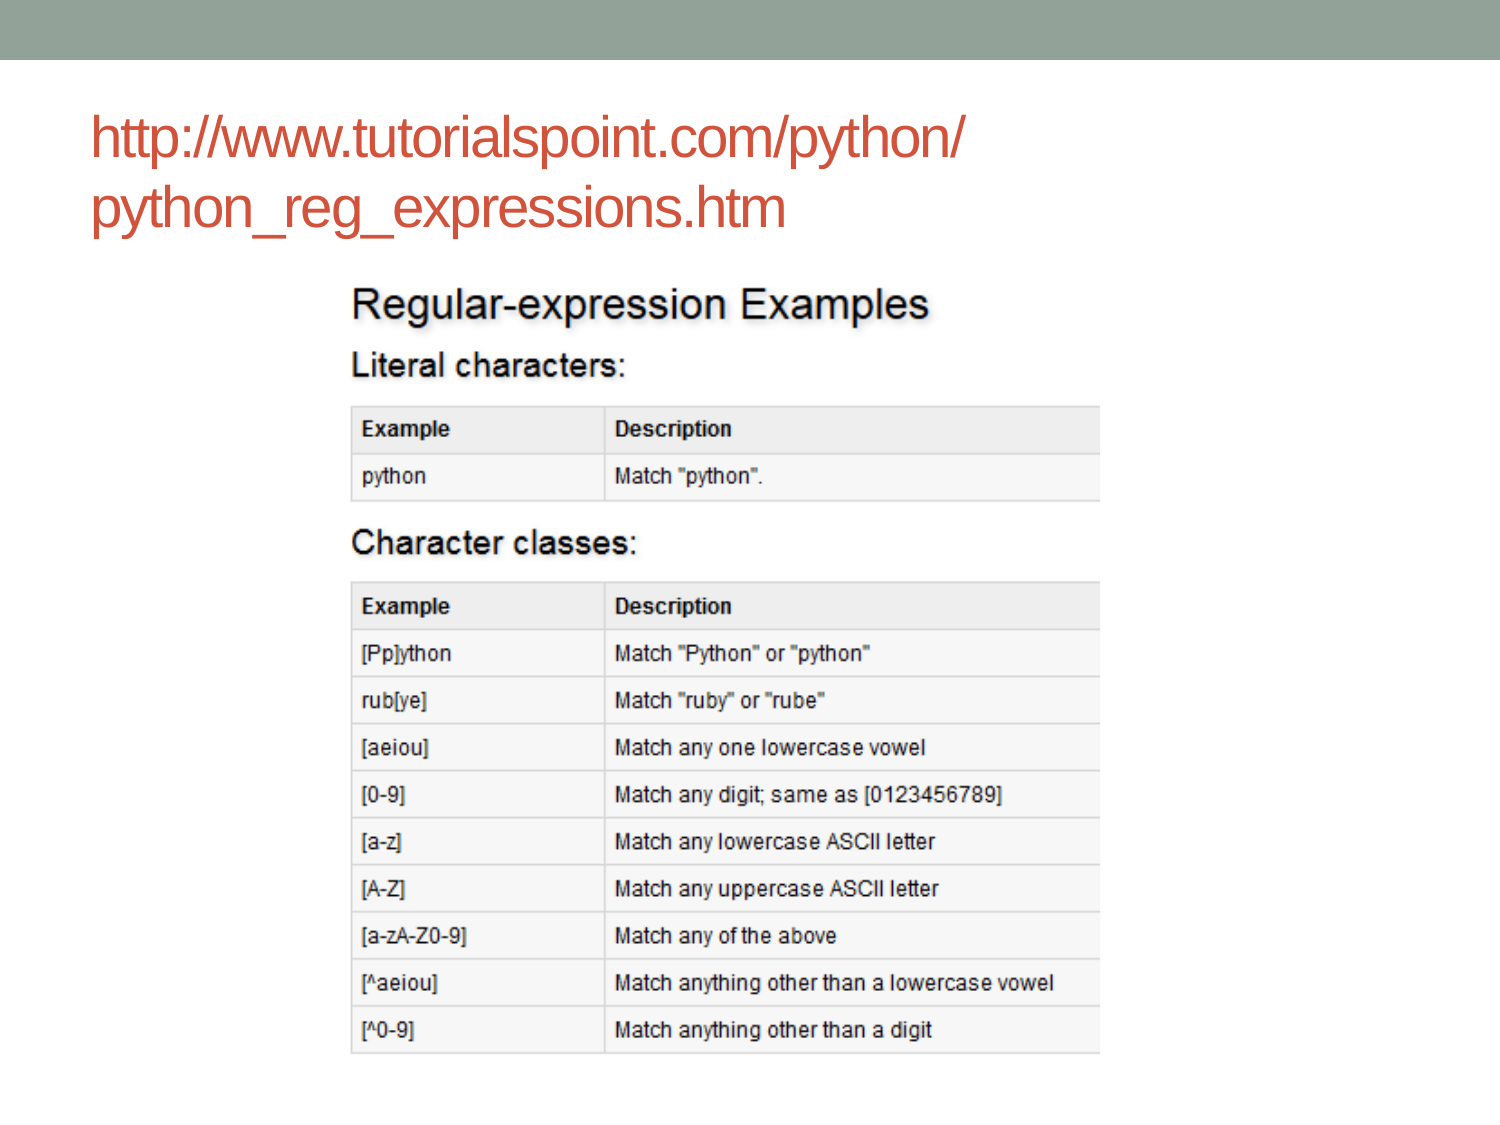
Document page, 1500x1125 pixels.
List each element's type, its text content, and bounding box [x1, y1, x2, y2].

picture [350, 287, 1101, 1059]
title http://www.tutorialspoint.com/python/python_reg_expressions.htm [75, 87, 1426, 251]
